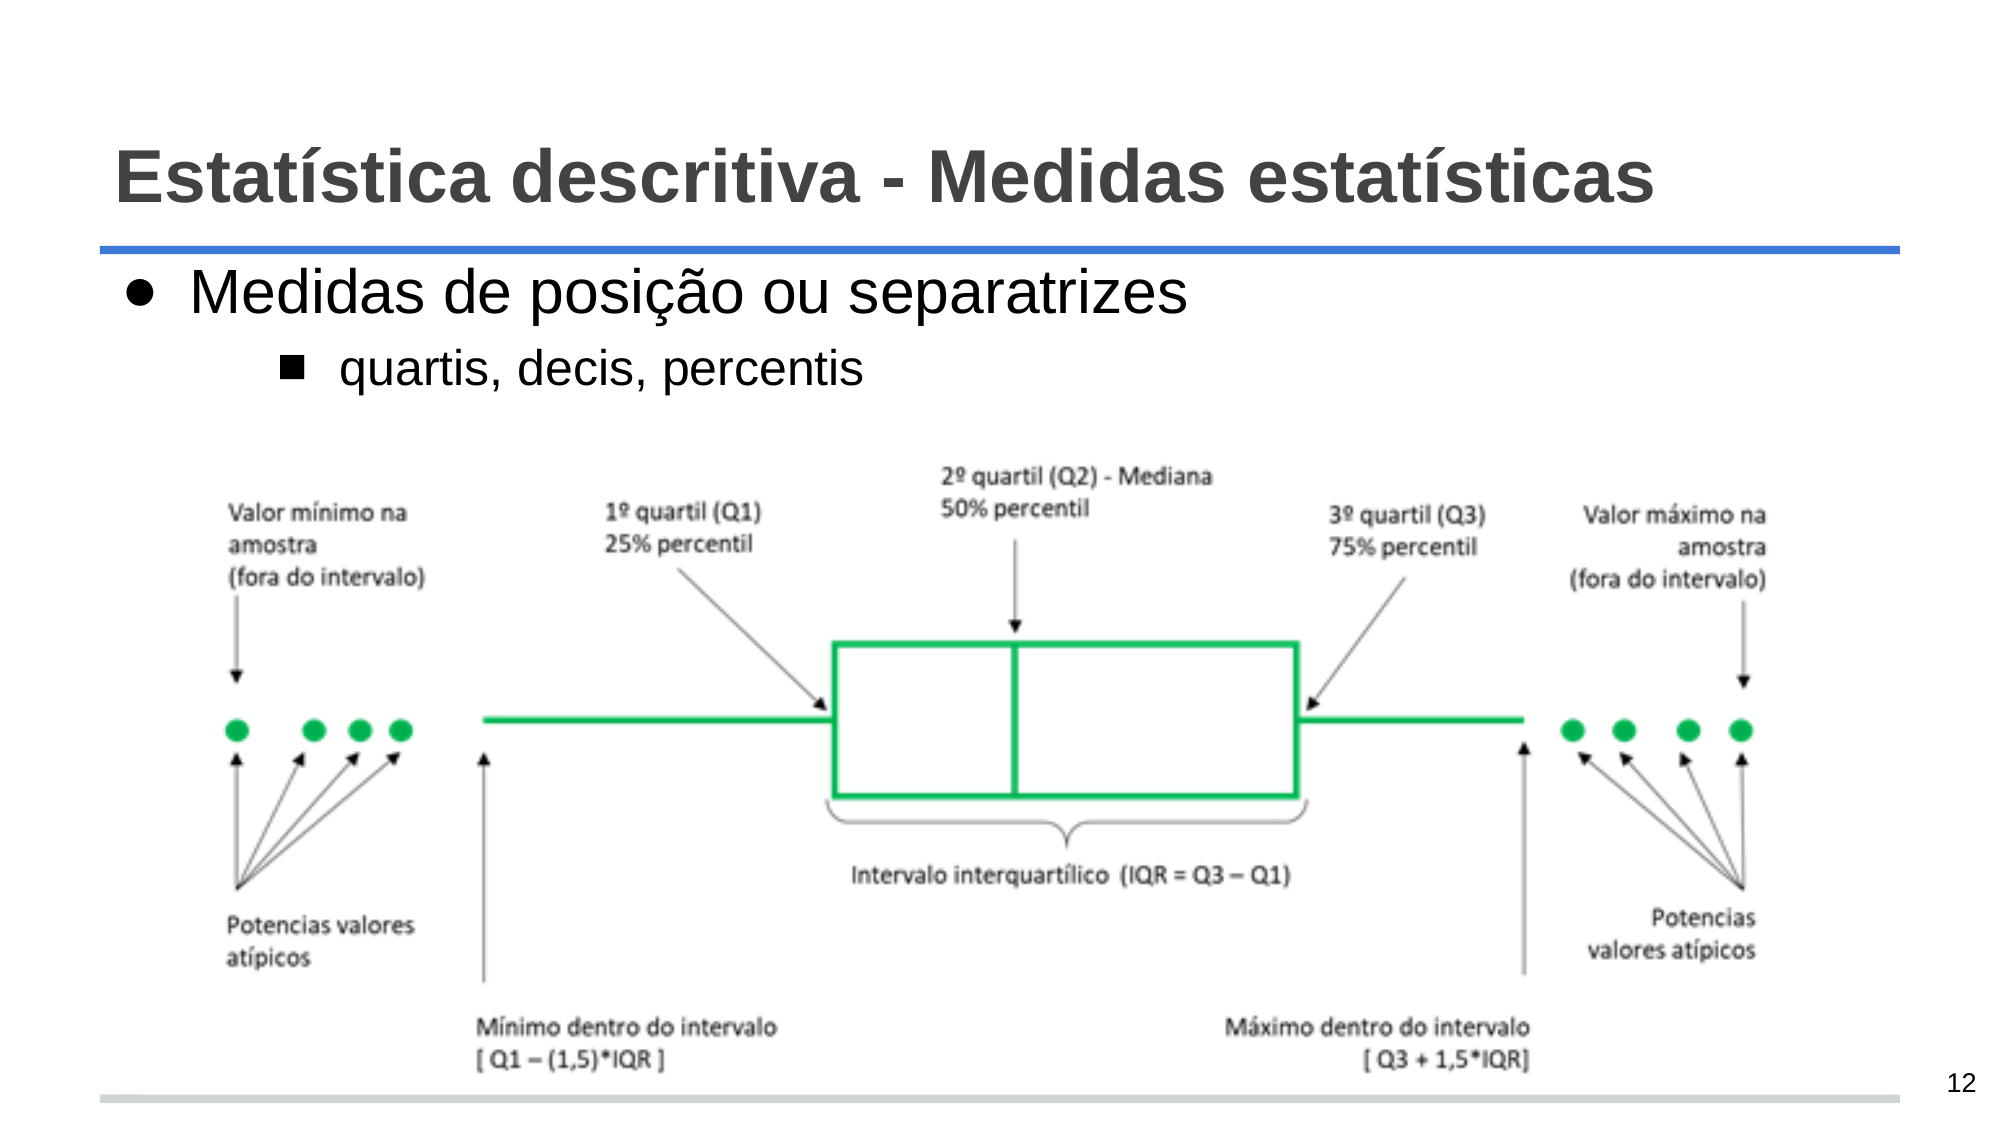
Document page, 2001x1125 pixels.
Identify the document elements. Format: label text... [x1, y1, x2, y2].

list Medidas de posição ou separatrizes quartis, decis, percentis [99, 224, 1900, 453]
title Estatística descritiva - Medidas estatísticas [99, 45, 1900, 224]
picture [211, 453, 1789, 1092]
slide_number <number> [1871, 1038, 1992, 1125]
